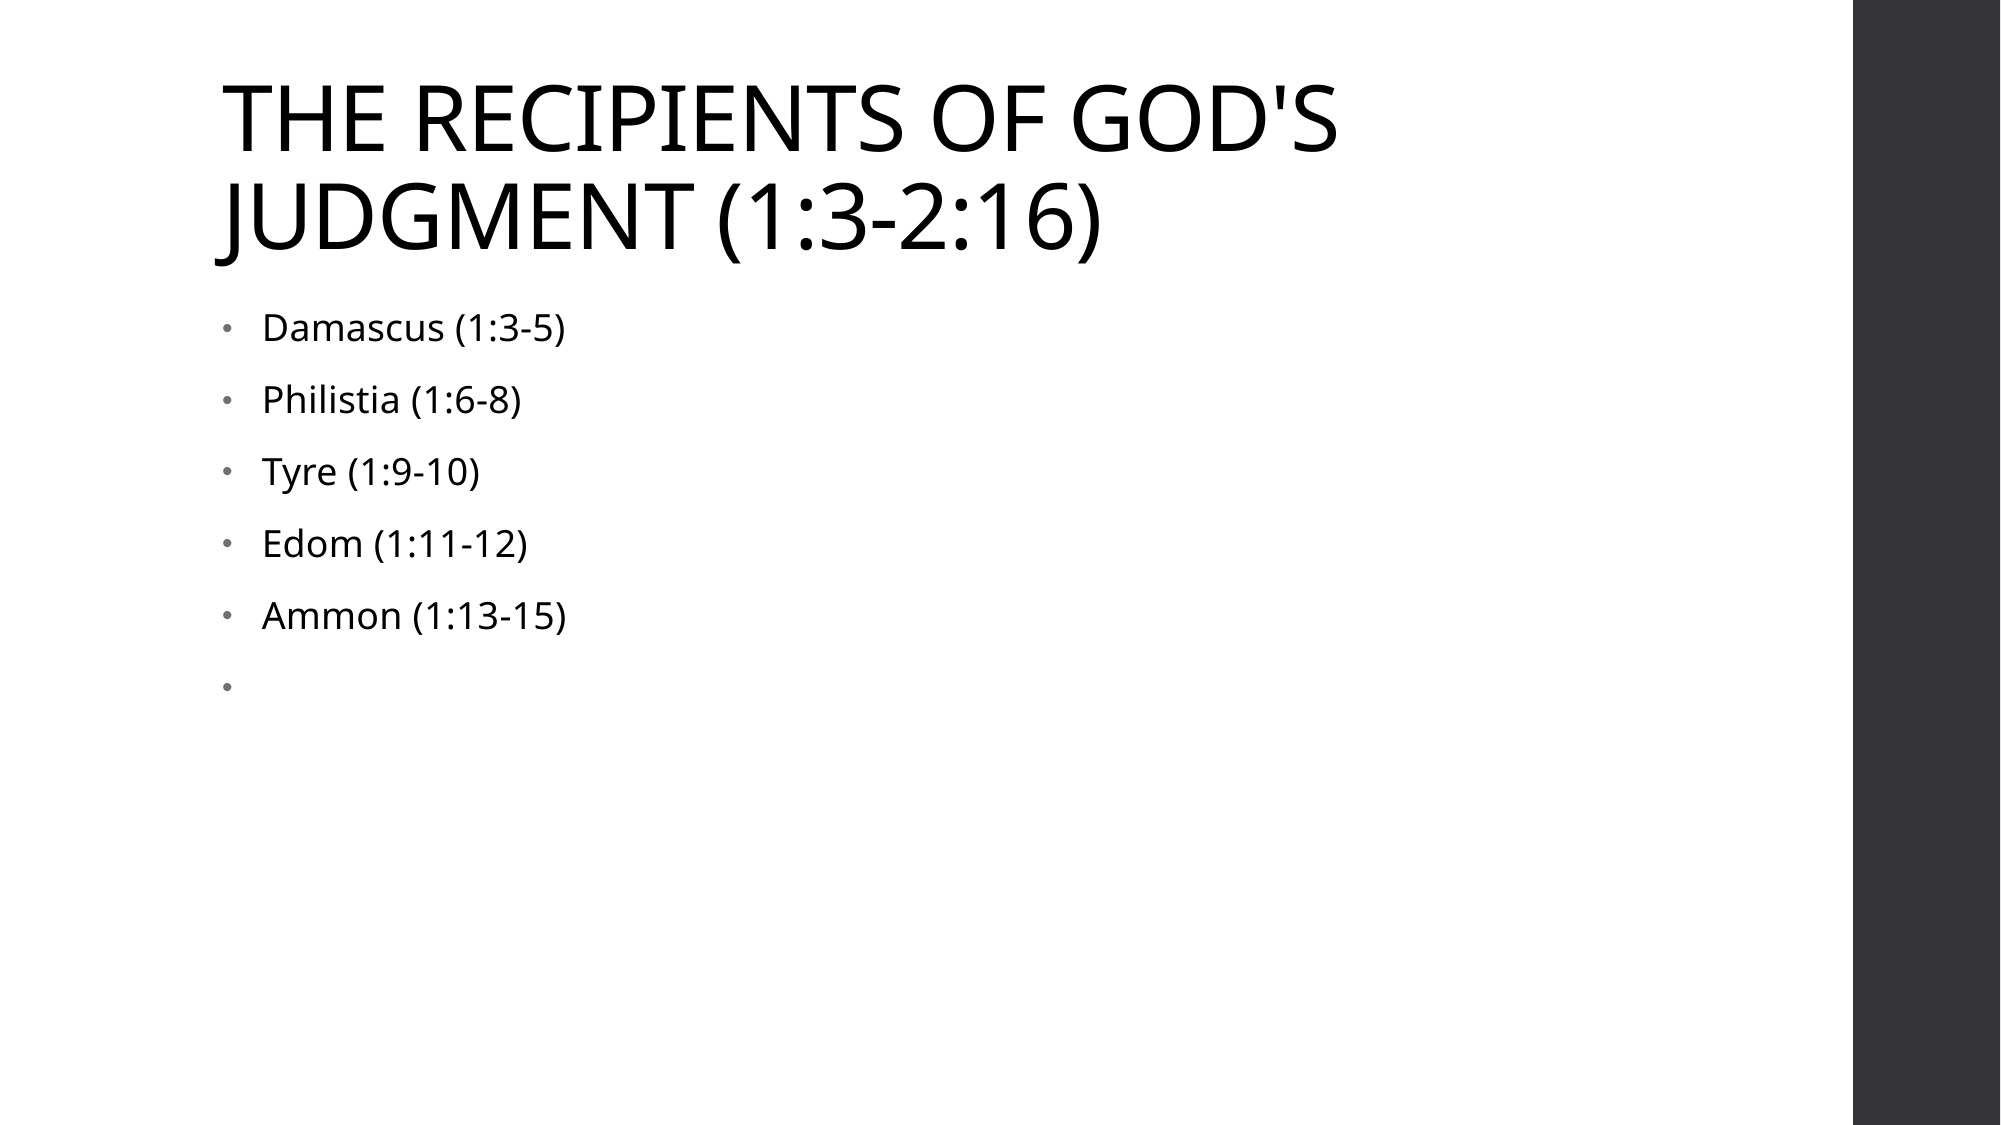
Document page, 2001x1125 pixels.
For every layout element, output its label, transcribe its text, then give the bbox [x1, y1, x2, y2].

list Damascus (1:3-5) Philistia (1:6-8) Tyre (1:9-10) Edom (1:11-12) Ammon (1:13-15) [206, 299, 1617, 1014]
title THE RECIPIENTS OF GOD'S JUDGMENT (1:3-2:16) [206, 60, 1797, 278]
